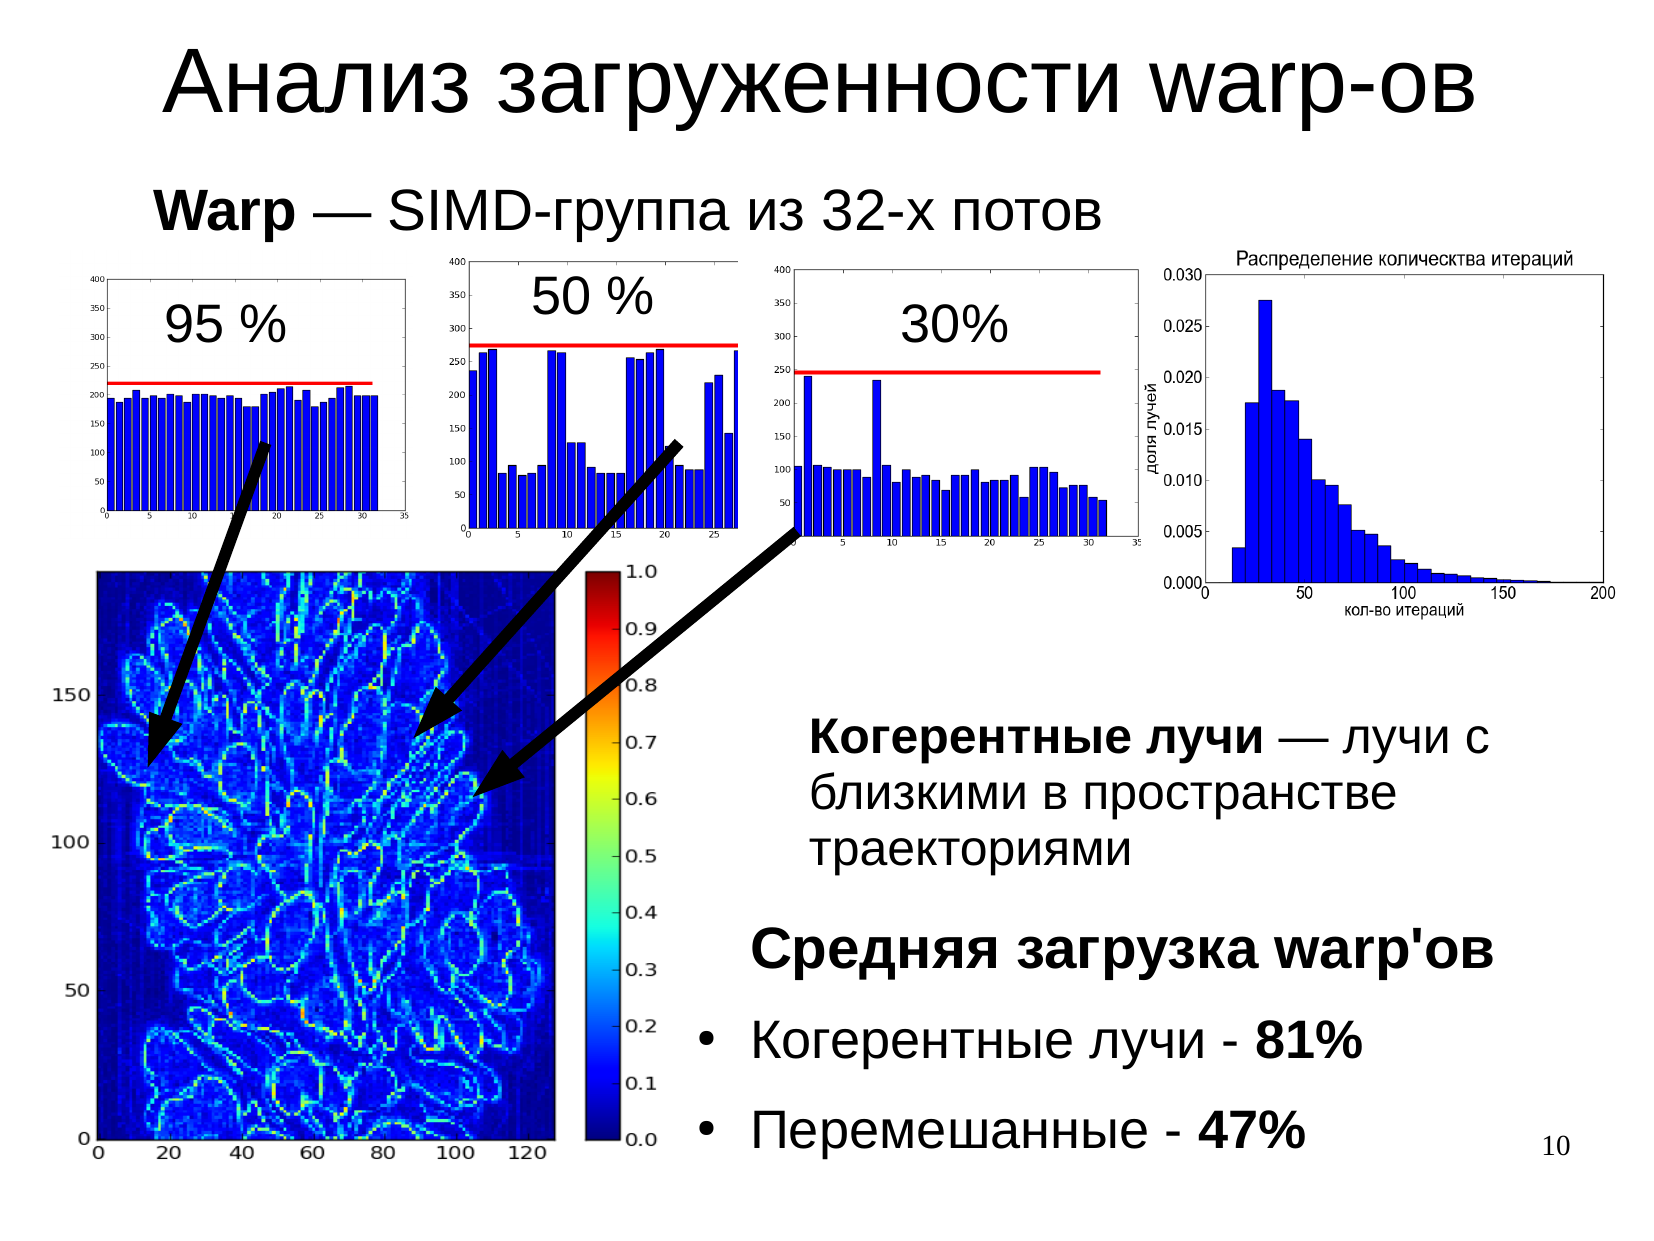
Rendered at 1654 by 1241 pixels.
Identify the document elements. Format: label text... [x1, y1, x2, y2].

text_box Когерентные лучи — лучи с близкими в пространстве траекториями [738, 708, 1565, 886]
text_box 30% [885, 293, 1040, 355]
text_box 50 % [531, 265, 685, 327]
picture [29, 250, 711, 1211]
picture [1571, 236, 1654, 621]
text_box Средняя загрузка warp'ов Когерентные лучи - 81% Перемешанные - 47% [679, 1094, 1565, 1166]
text_box 95 % [164, 293, 296, 355]
list Warp — SIMD-группа из 32-х потов [82, 177, 1571, 1094]
title Анализ загруженности warp-ов [76, 29, 1565, 133]
